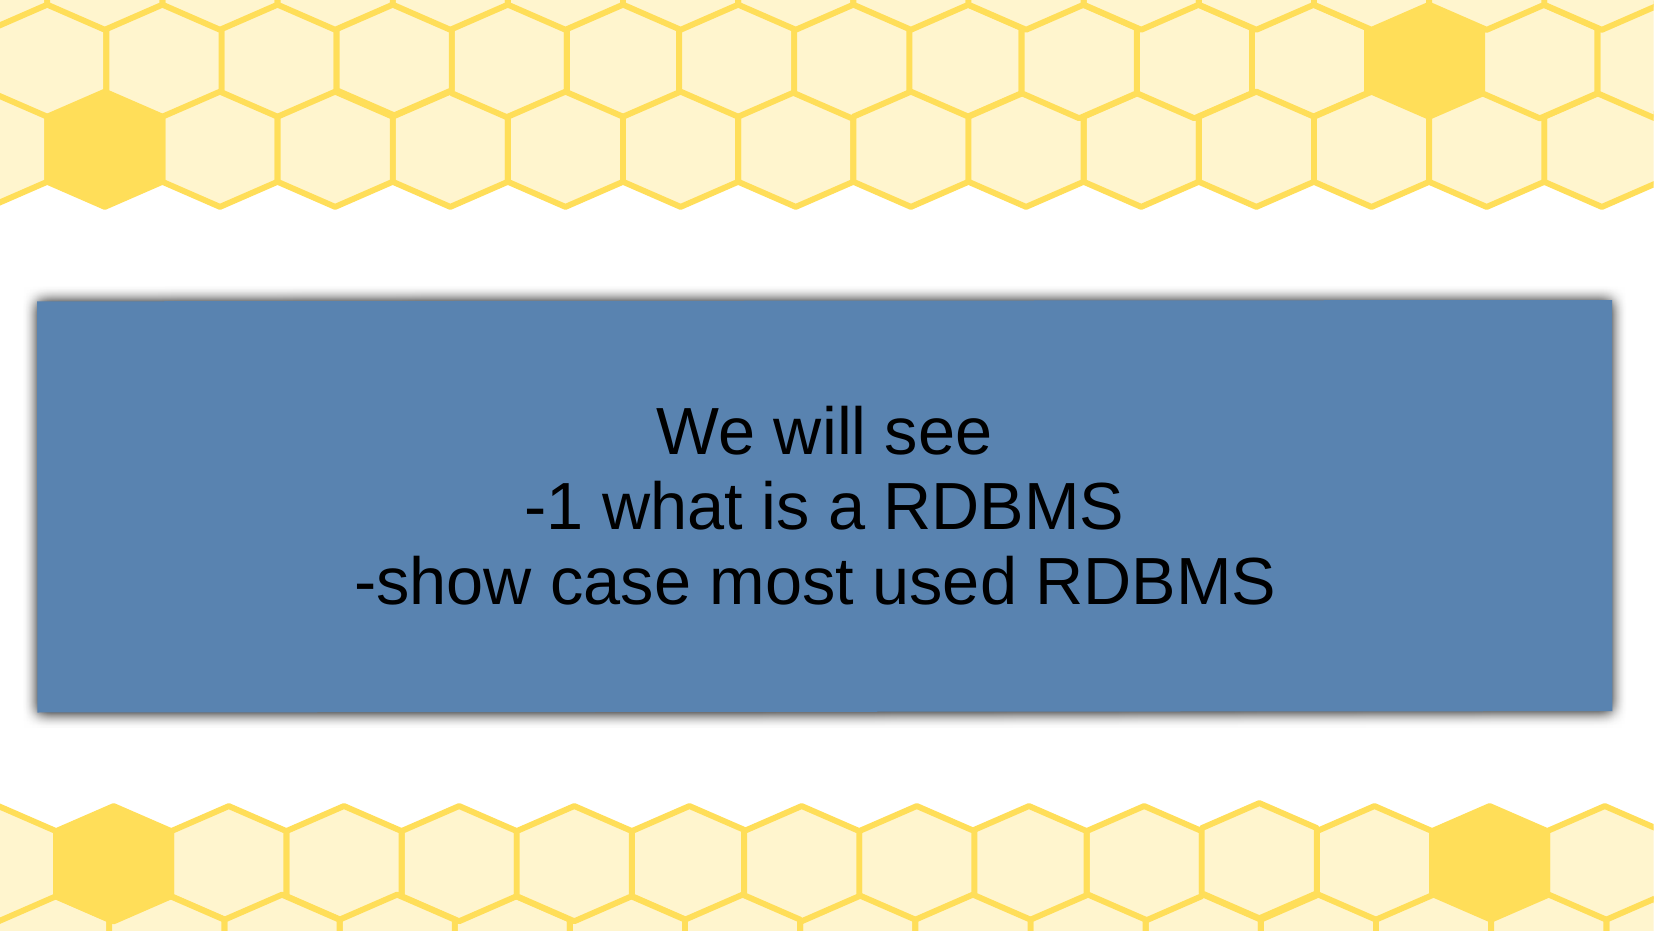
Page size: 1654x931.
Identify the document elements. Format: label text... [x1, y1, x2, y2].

subtitle We will see -1 what is a RDBMS -show case most used RDBMS [37, 300, 1613, 713]
title [37, 124, 1514, 332]
